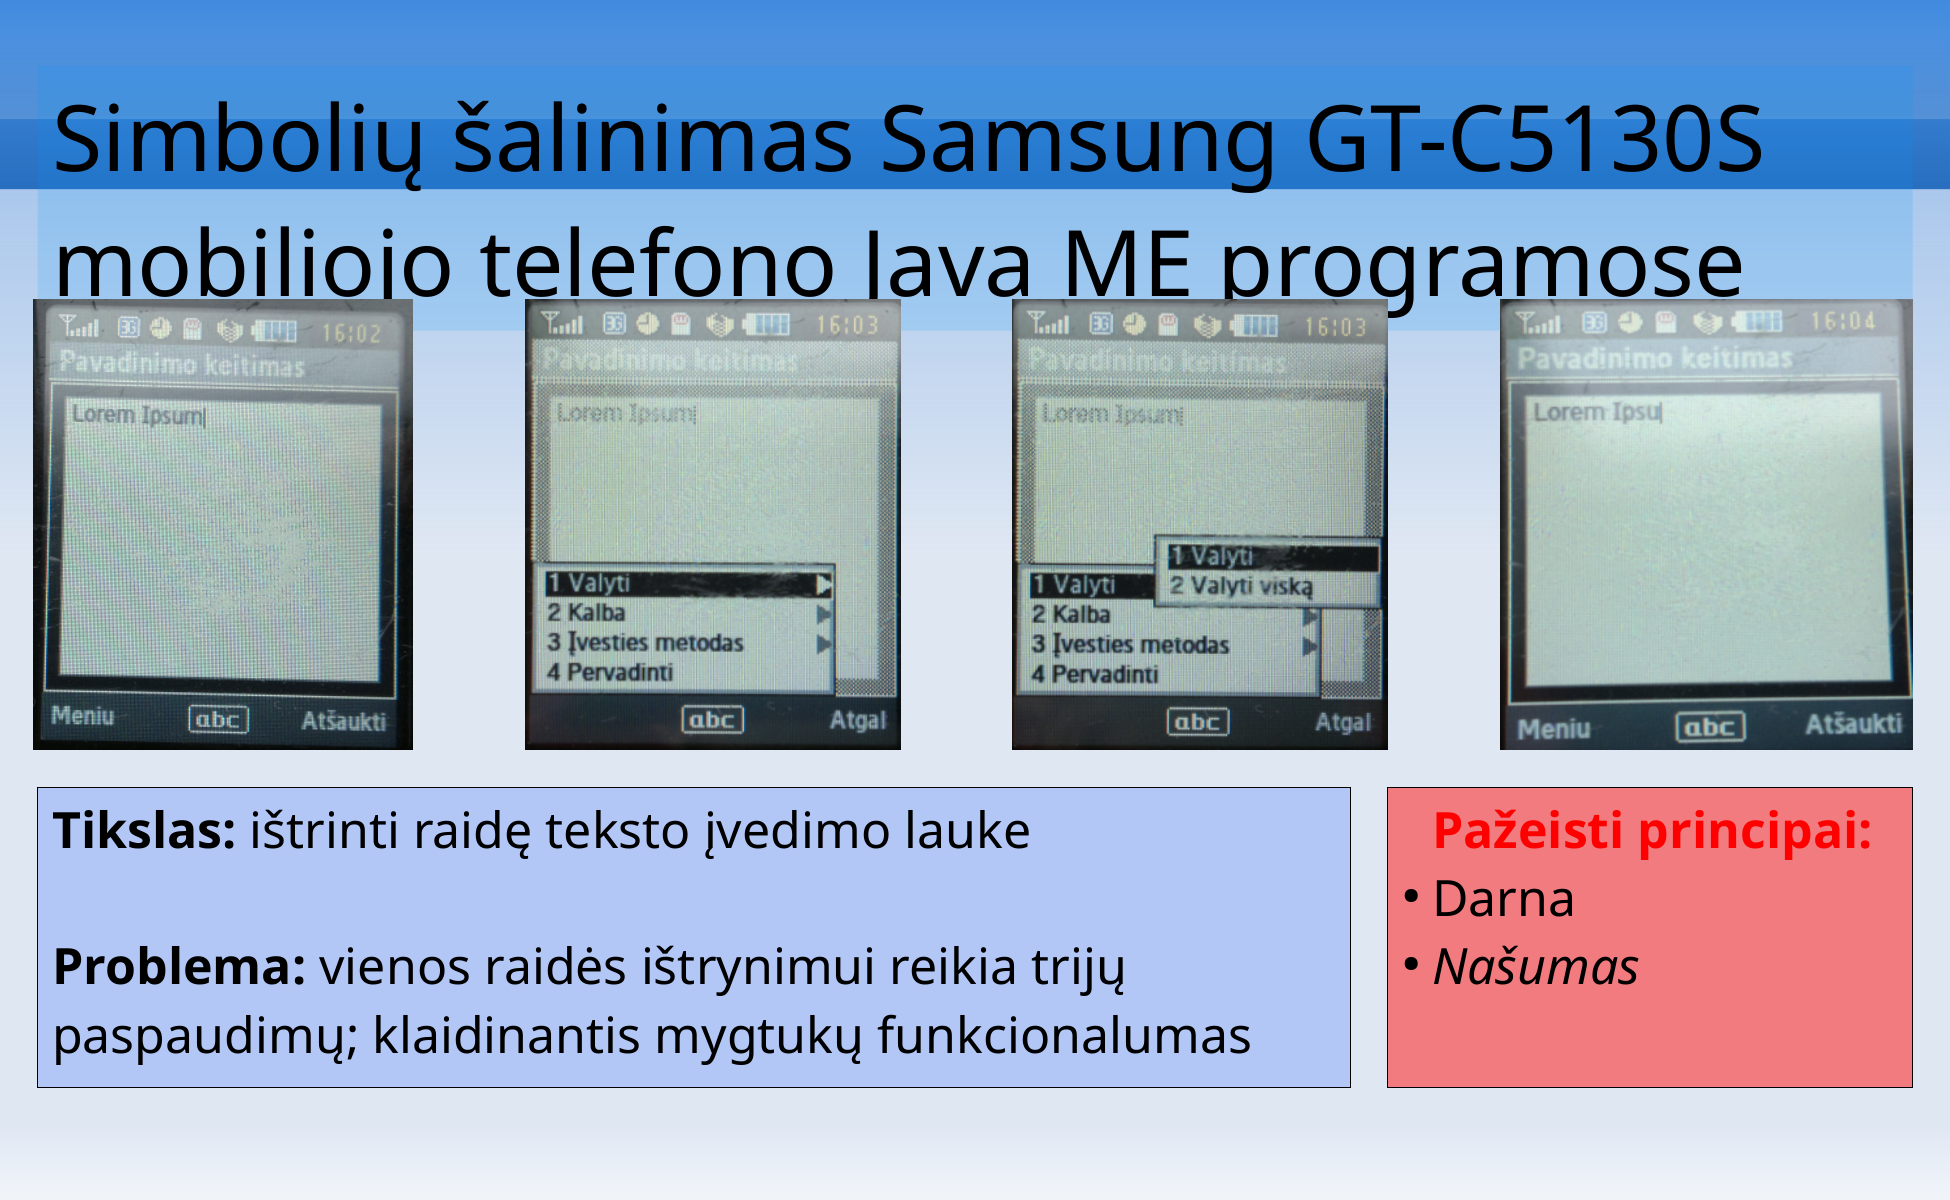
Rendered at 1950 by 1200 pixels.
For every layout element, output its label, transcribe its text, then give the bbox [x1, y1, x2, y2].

picture [0, 0, 1950, 1200]
text_box Simbolių šalinimas Samsung GT-C5130S mobiliojo telefono Java ME programose [37, 65, 1913, 295]
text_box Pažeisti principai: Darna Našumas [1387, 787, 1913, 1088]
text_box Tikslas: ištrinti raidę teksto įvedimo lauke Problema: vienos raidės ištrynimui reikia trijų paspaudimų; klaidinantis mygtukų funkcionalumas [37, 787, 1351, 1088]
